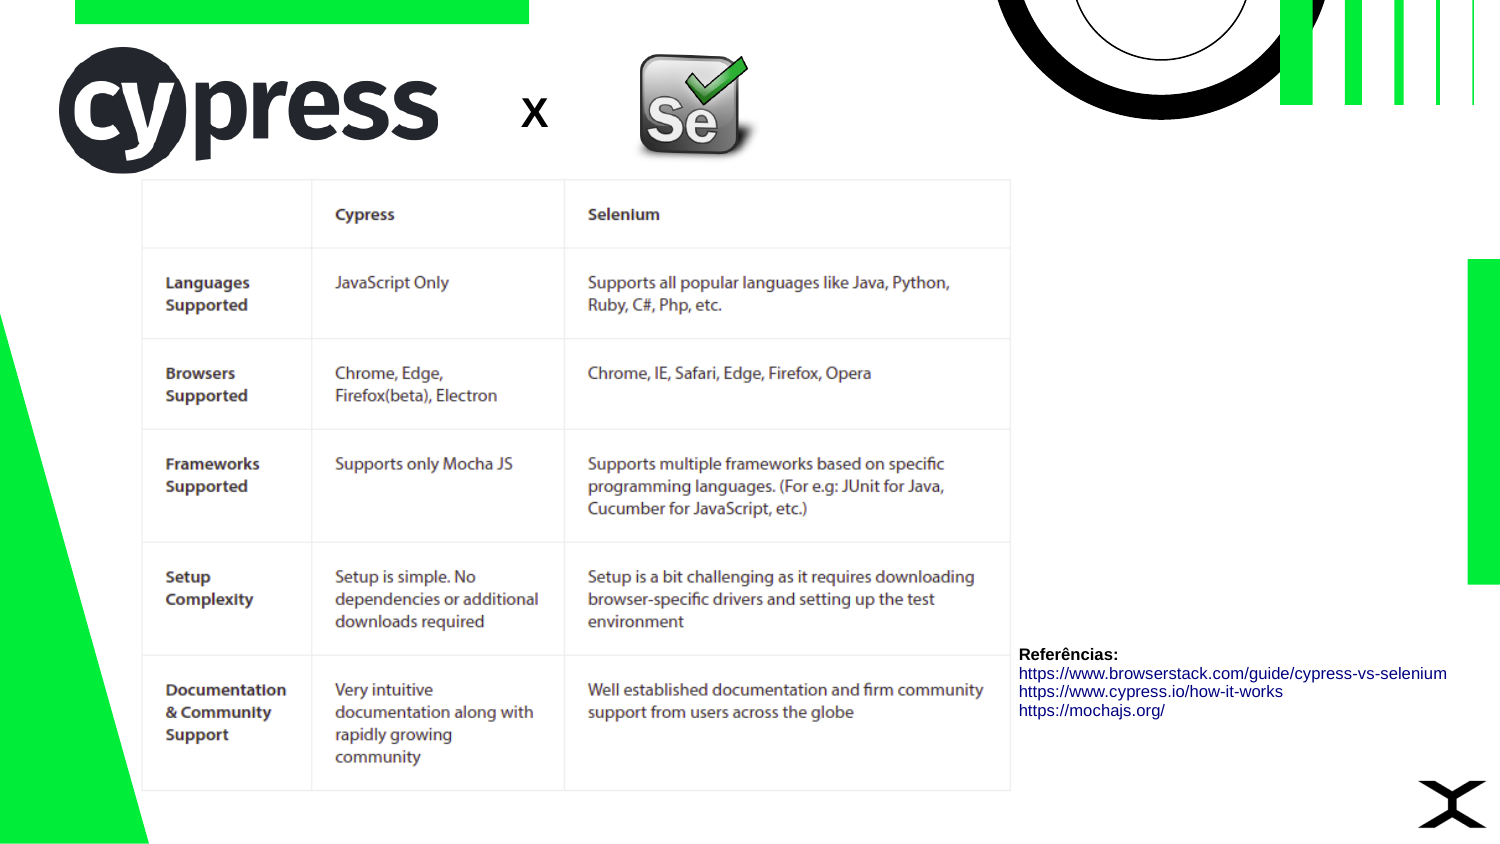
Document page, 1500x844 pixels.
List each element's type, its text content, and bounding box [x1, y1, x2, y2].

text_box X [506, 82, 601, 144]
text_box Referências: https://www.browserstack.com/guide/cypress-vs-selenium https://www.cypress.io/how-it-works https://mochajs.org/ [1003, 637, 1500, 817]
picture [59, 23, 1016, 795]
picture [1418, 817, 1487, 829]
